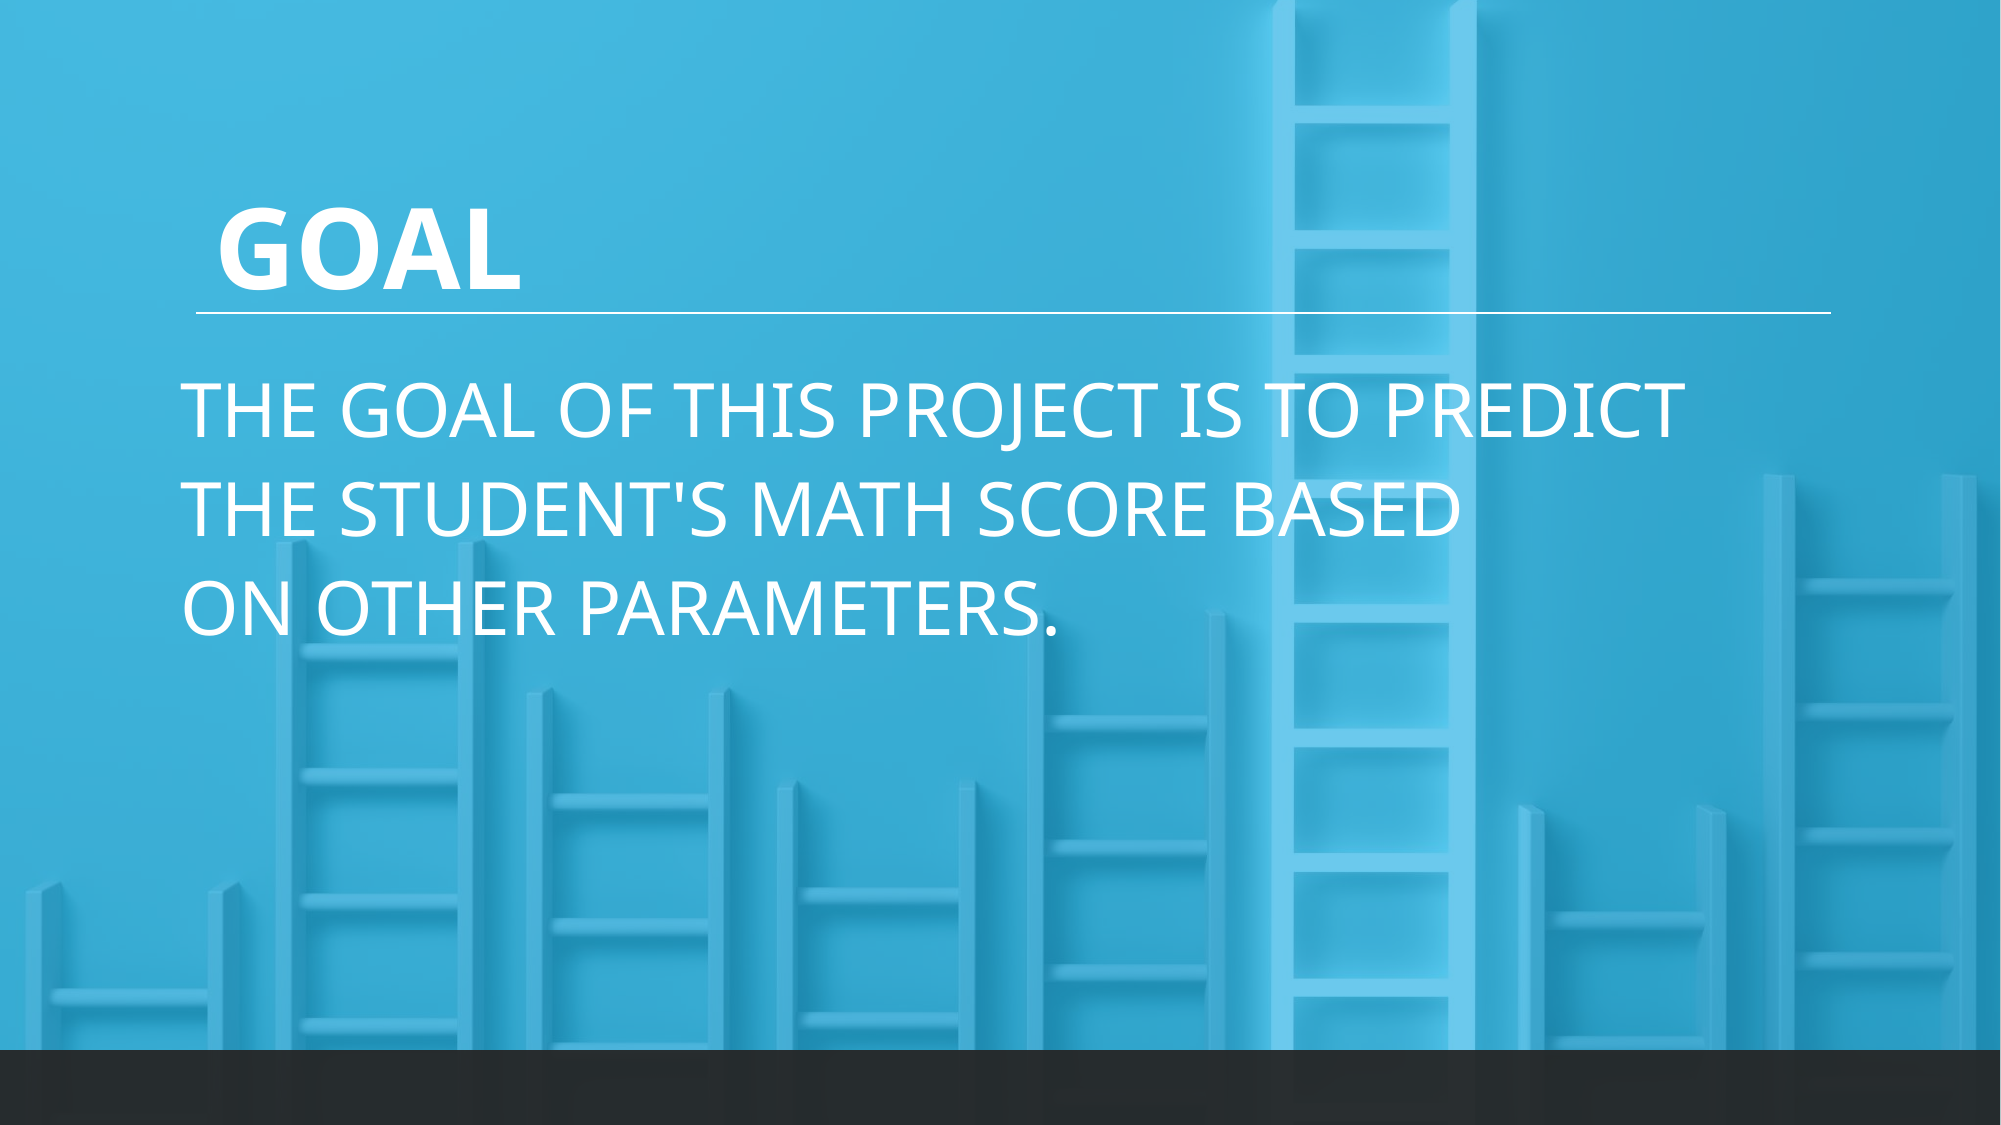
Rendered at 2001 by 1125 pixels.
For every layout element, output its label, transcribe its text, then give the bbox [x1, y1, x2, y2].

list THE GOAL OF THIS PROJECT IS TO PREDICT THE STUDENT'S MATH SCORE BASED ON OTHER PARAMETERS. [180, 345, 1831, 963]
picture [0, 0, 2000, 1050]
text_box GOAL [199, 169, 754, 322]
text_box [0, 1050, 2000, 1125]
title [180, 47, 1831, 286]
